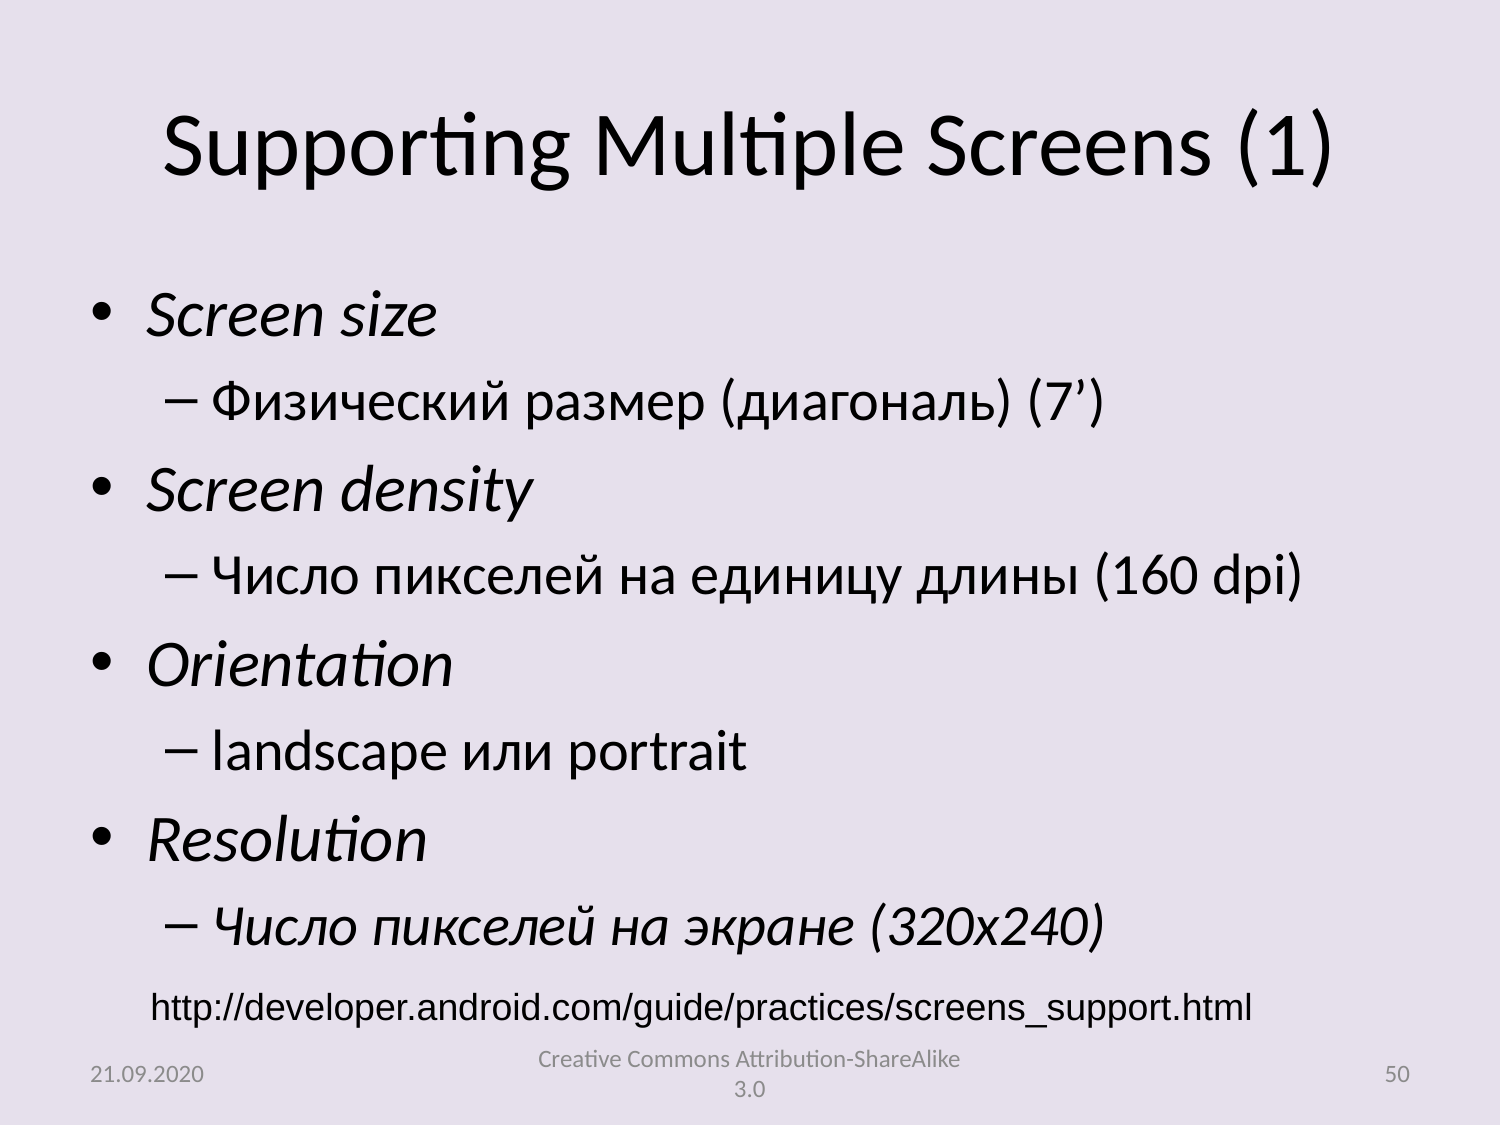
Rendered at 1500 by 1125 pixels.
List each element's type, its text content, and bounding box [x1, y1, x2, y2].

text_box http://developer.android.com/guide/practices/screens_support.html [135, 976, 1376, 1036]
title Supporting Multiple Screens (1) [75, 45, 1425, 233]
list Screen size Физический размер (диагональ) (7’) Screen density Число пикселей на единицу длины (160 dpi) Orientation landscape или portrait Resolution Число пикселей на экране (320x240) [75, 262, 1425, 1005]
